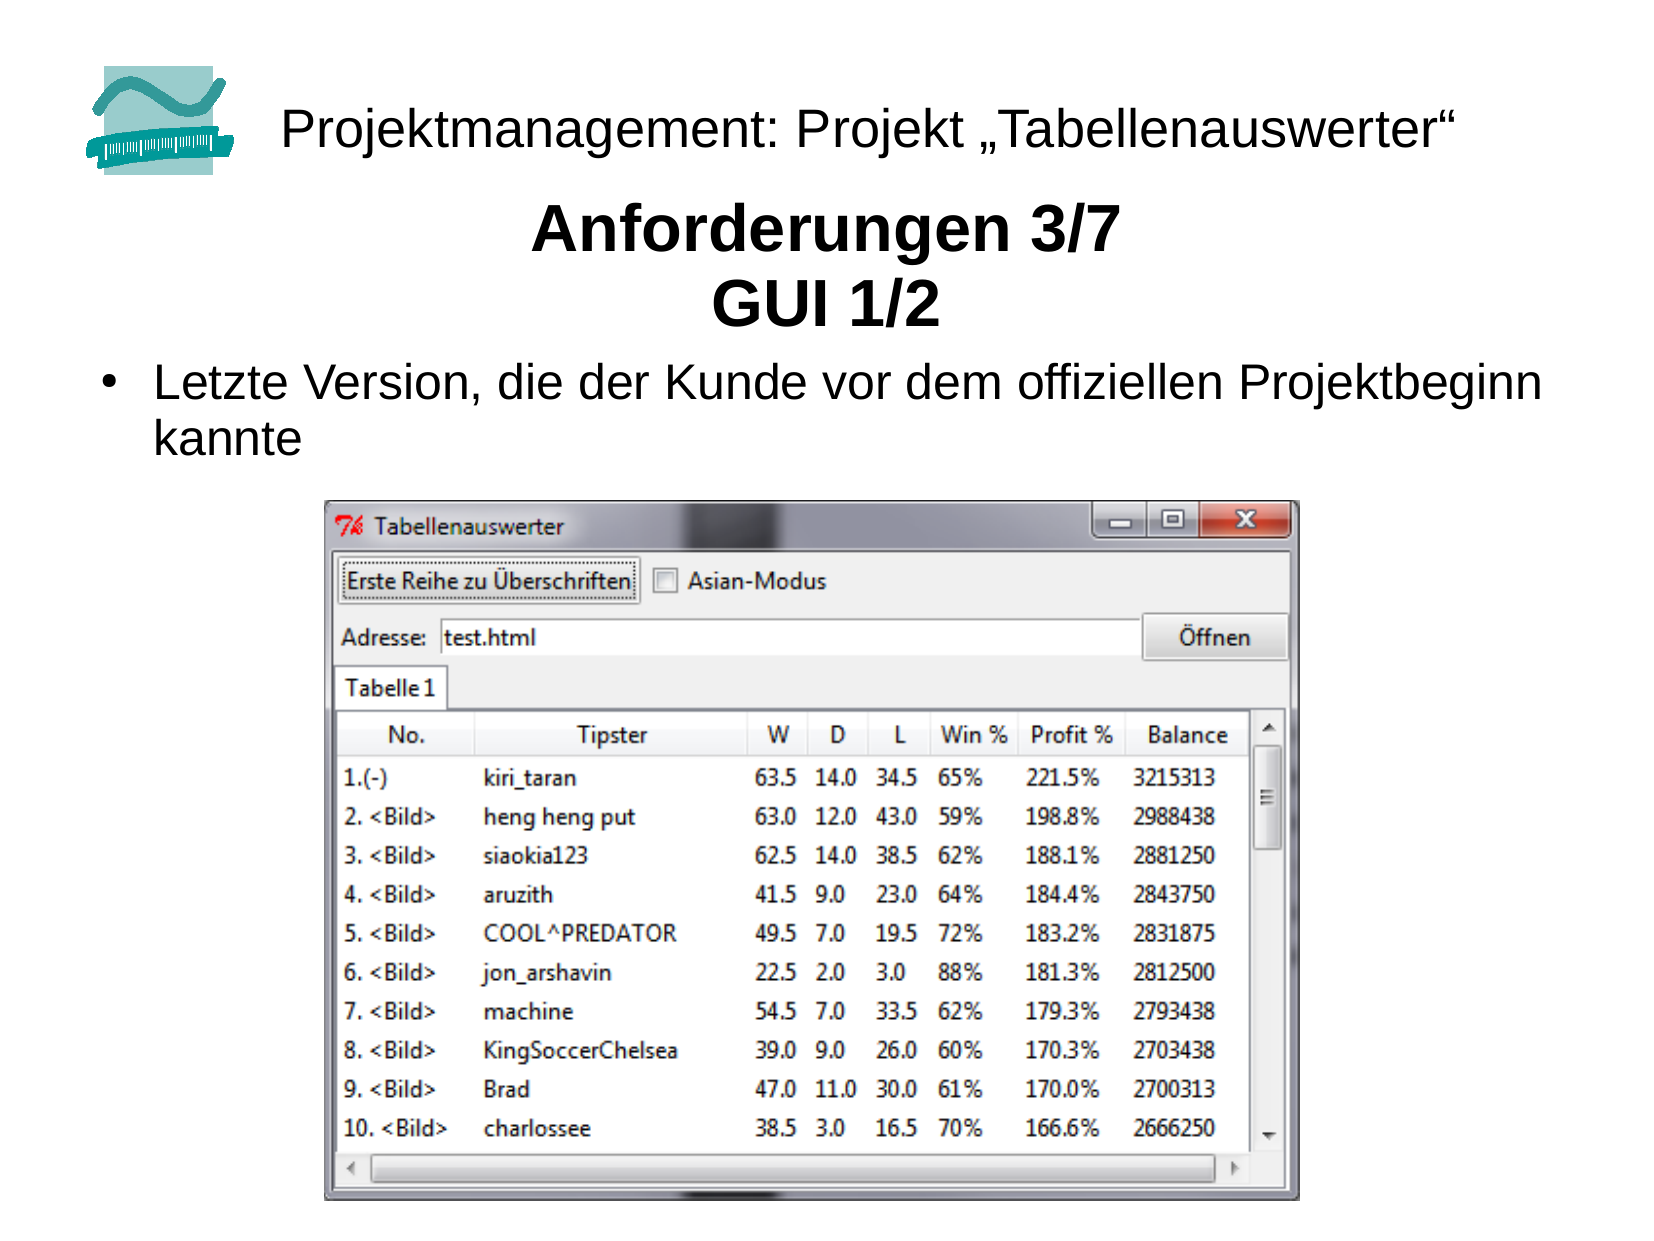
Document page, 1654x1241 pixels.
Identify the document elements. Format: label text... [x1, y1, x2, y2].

picture [324, 500, 1300, 1201]
picture [84, 58, 237, 179]
title Anforderungen 3/7 GUI 1/2 [88, 190, 1565, 341]
list Letzte Version, die der Kunde vor dem offiziellen Projektbeginn kannte [82, 354, 1571, 473]
